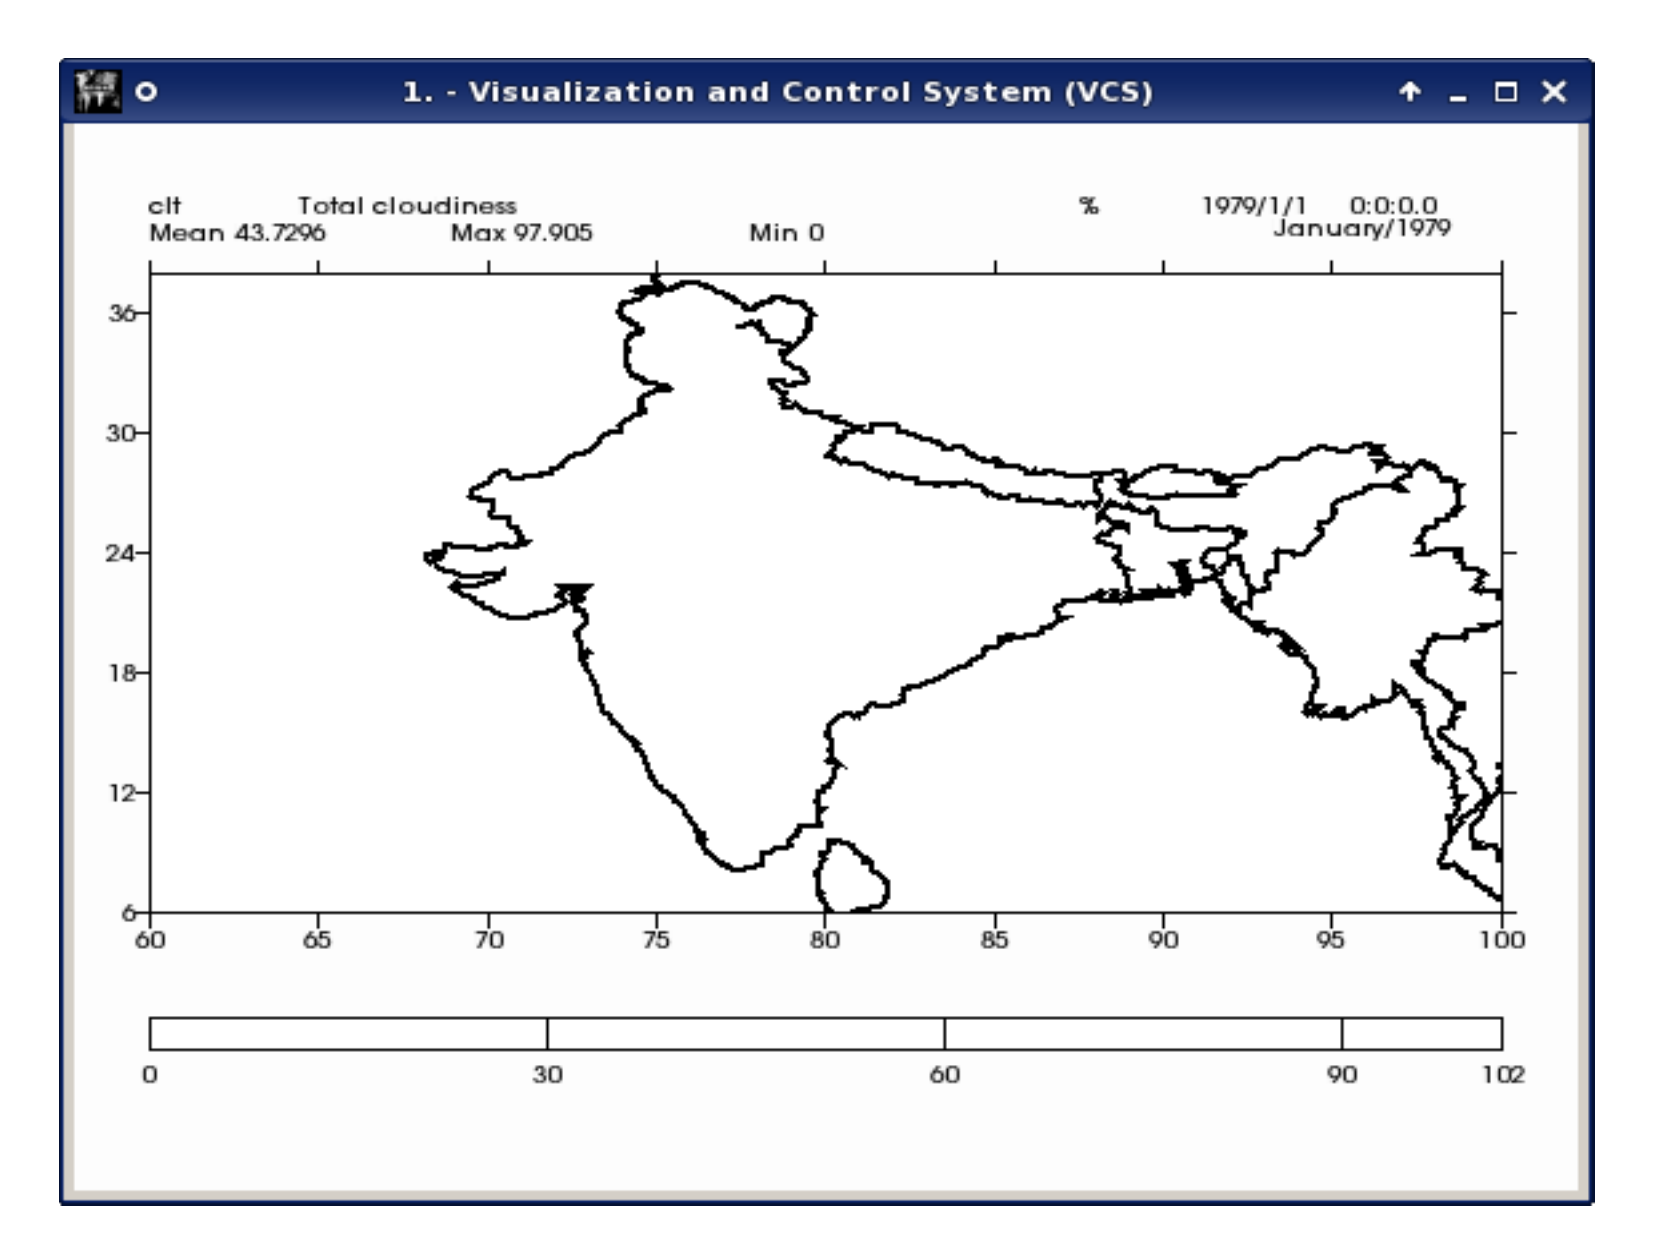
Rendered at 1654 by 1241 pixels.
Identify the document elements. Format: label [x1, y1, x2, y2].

picture [59, 58, 1595, 1206]
